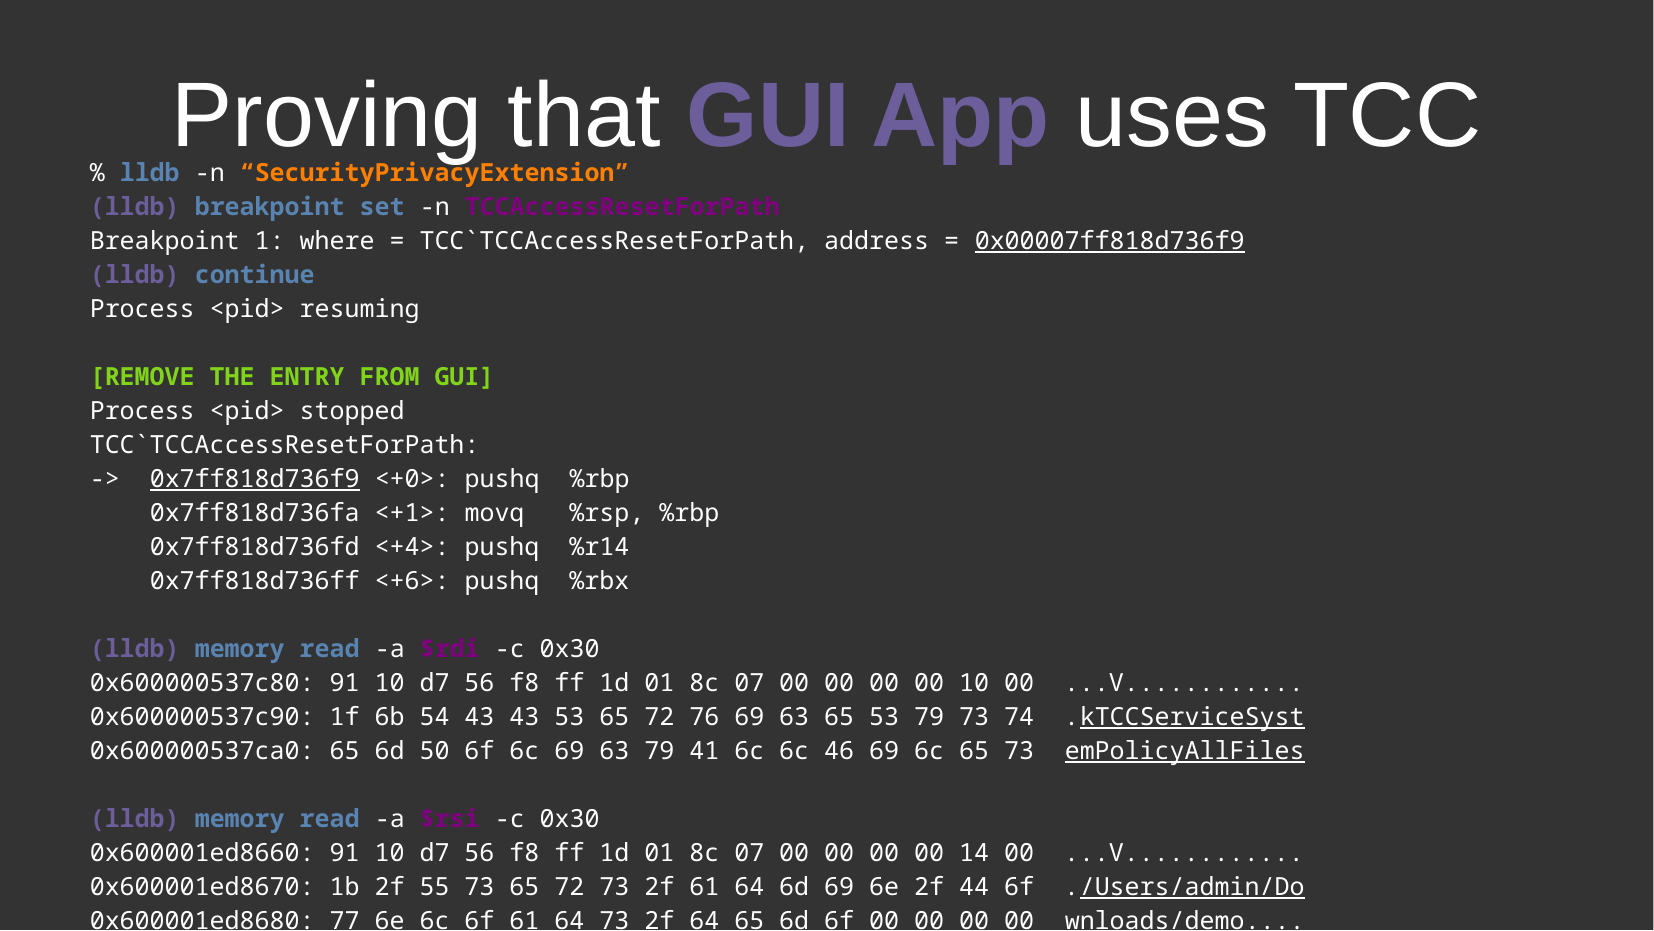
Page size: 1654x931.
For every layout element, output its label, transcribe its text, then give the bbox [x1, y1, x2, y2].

text_box % lldb -n “SecurityPrivacyExtension” (lldb) breakpoint set -n TCCAccessResetForPath Breakpoint 1: where = TCC`TCCAccessResetForPath, address = 0x00007ff818d736f9 (lldb) continue Process <pid> resuming [REMOVE THE ENTRY FROM GUI] Process <pid> stopped TCC`TCCAccessResetForPath: -> 0x7ff818d736f9 <+0>: pushq %rbp 0x7ff818d736fa <+1>: movq %rsp, %rbp 0x7ff818d736fd <+4>: pushq %r14 0x7ff818d736ff <+6>: pushq %rbx (lldb) memory read -a $rdi -c 0x30 0x600000537c80: 91 10 d7 56 f8 ff 1d 01 8c 07 00 00 00 00 10 00 ...V............ 0x600000537c90: 1f 6b 54 43 43 53 65 72 76 69 63 65 53 79 73 74 .kTCCServiceSyst 0x600000537ca0: 65 6d 50 6f 6c 69 63 79 41 6c 6c 46 69 6c 65 73 emPolicyAllFiles (lldb) memory read -a $rsi -c 0x30 0x600001ed8660: 91 10 d7 56 f8 ff 1d 01 8c 07 00 00 00 00 14 00 ...V............ 0x600001ed8670: 1b 2f 55 73 65 72 73 2f 61 64 6d 69 6e 2f 44 6f ./Users/admin/Do 0x600001ed8680: 77 6e 6c 6f 61 64 73 2f 64 65 6d 6f 00 00 00 00 wnloads/demo.... [75, 153, 1613, 931]
title Proving that GUI App uses TCC [82, 37, 1571, 153]
